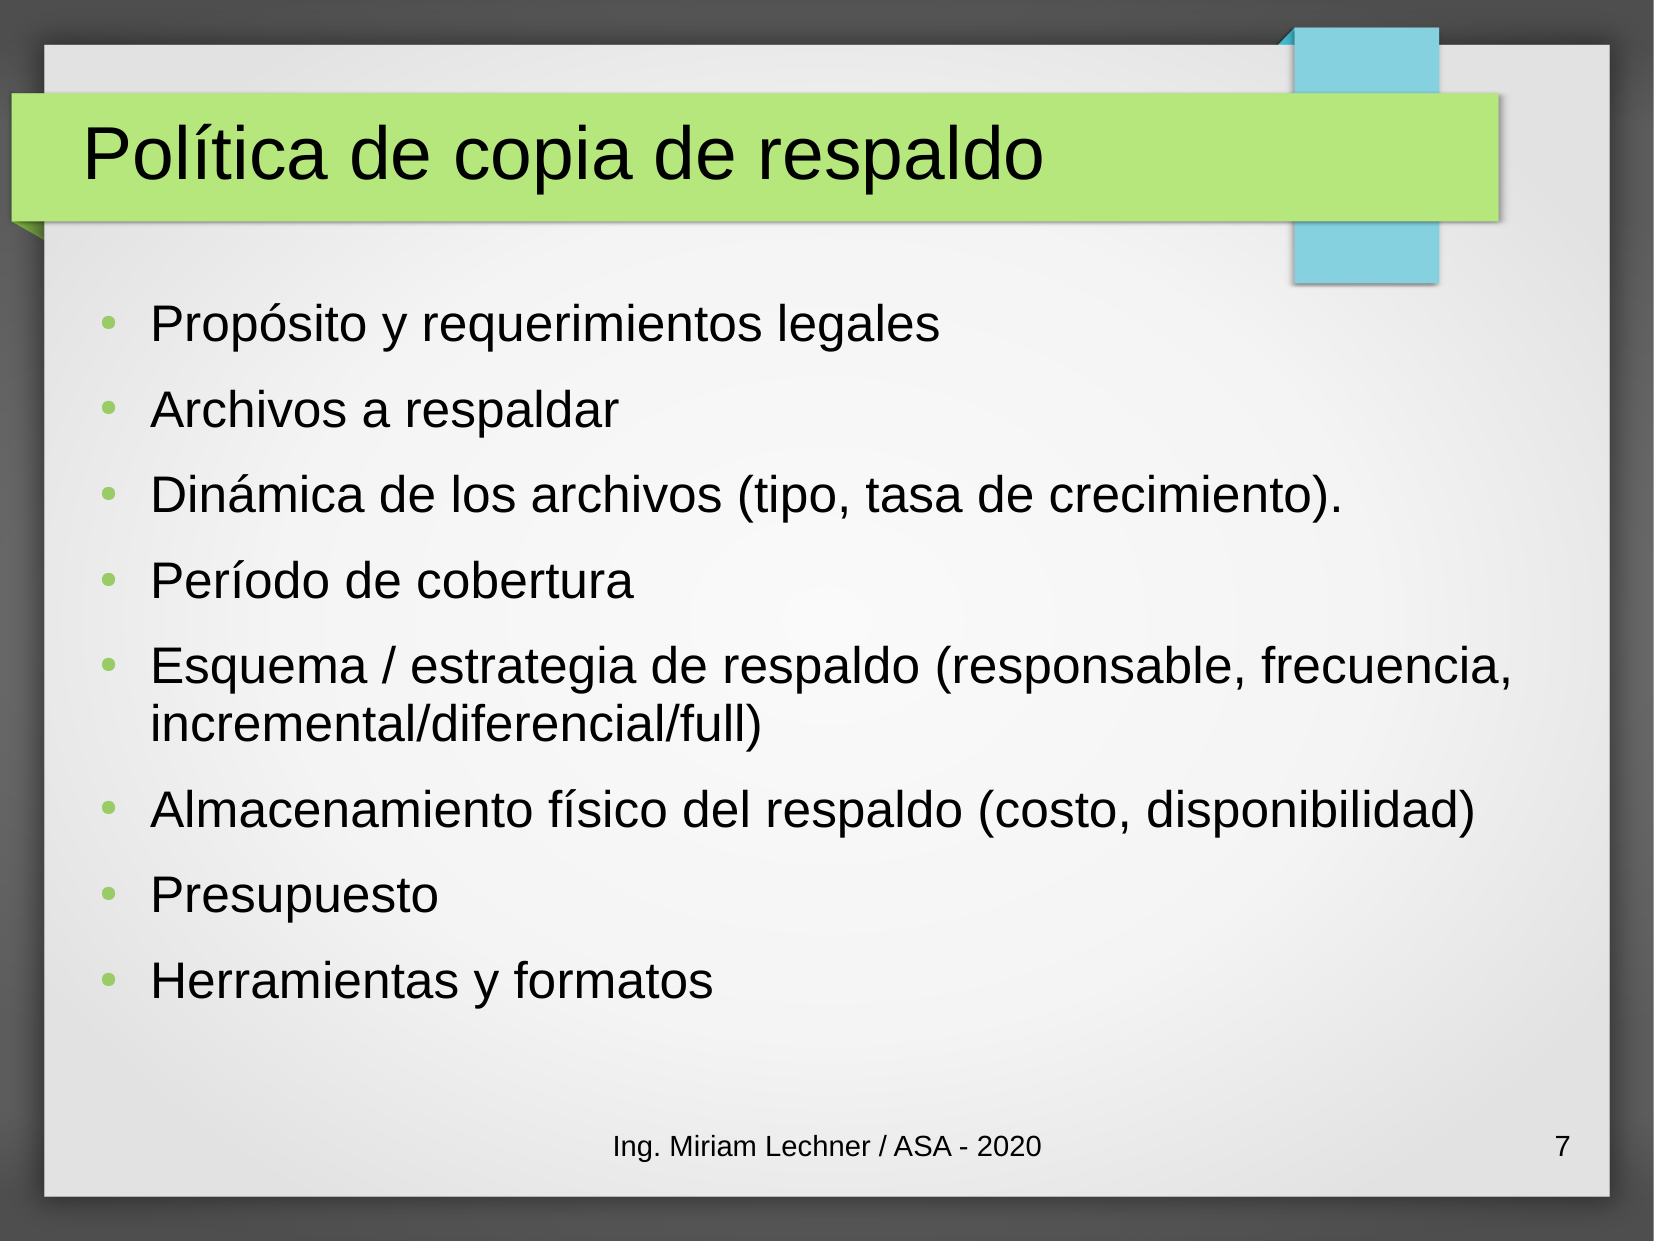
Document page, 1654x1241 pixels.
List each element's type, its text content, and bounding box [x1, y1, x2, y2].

list Propósito y requerimientos legales Archivos a respaldar Dinámica de los archivos (tipo, tasa de crecimiento). Período de cobertura Esquema / estrategia de respaldo (responsable, frecuencia, incremental/diferencial/full) Almacenamiento físico del respaldo (costo, disponibilidad) Presupuesto Herramientas y formatos [82, 295, 1571, 1015]
picture [0, 0, 1654, 1241]
title Política de copia de respaldo [82, 94, 1264, 213]
